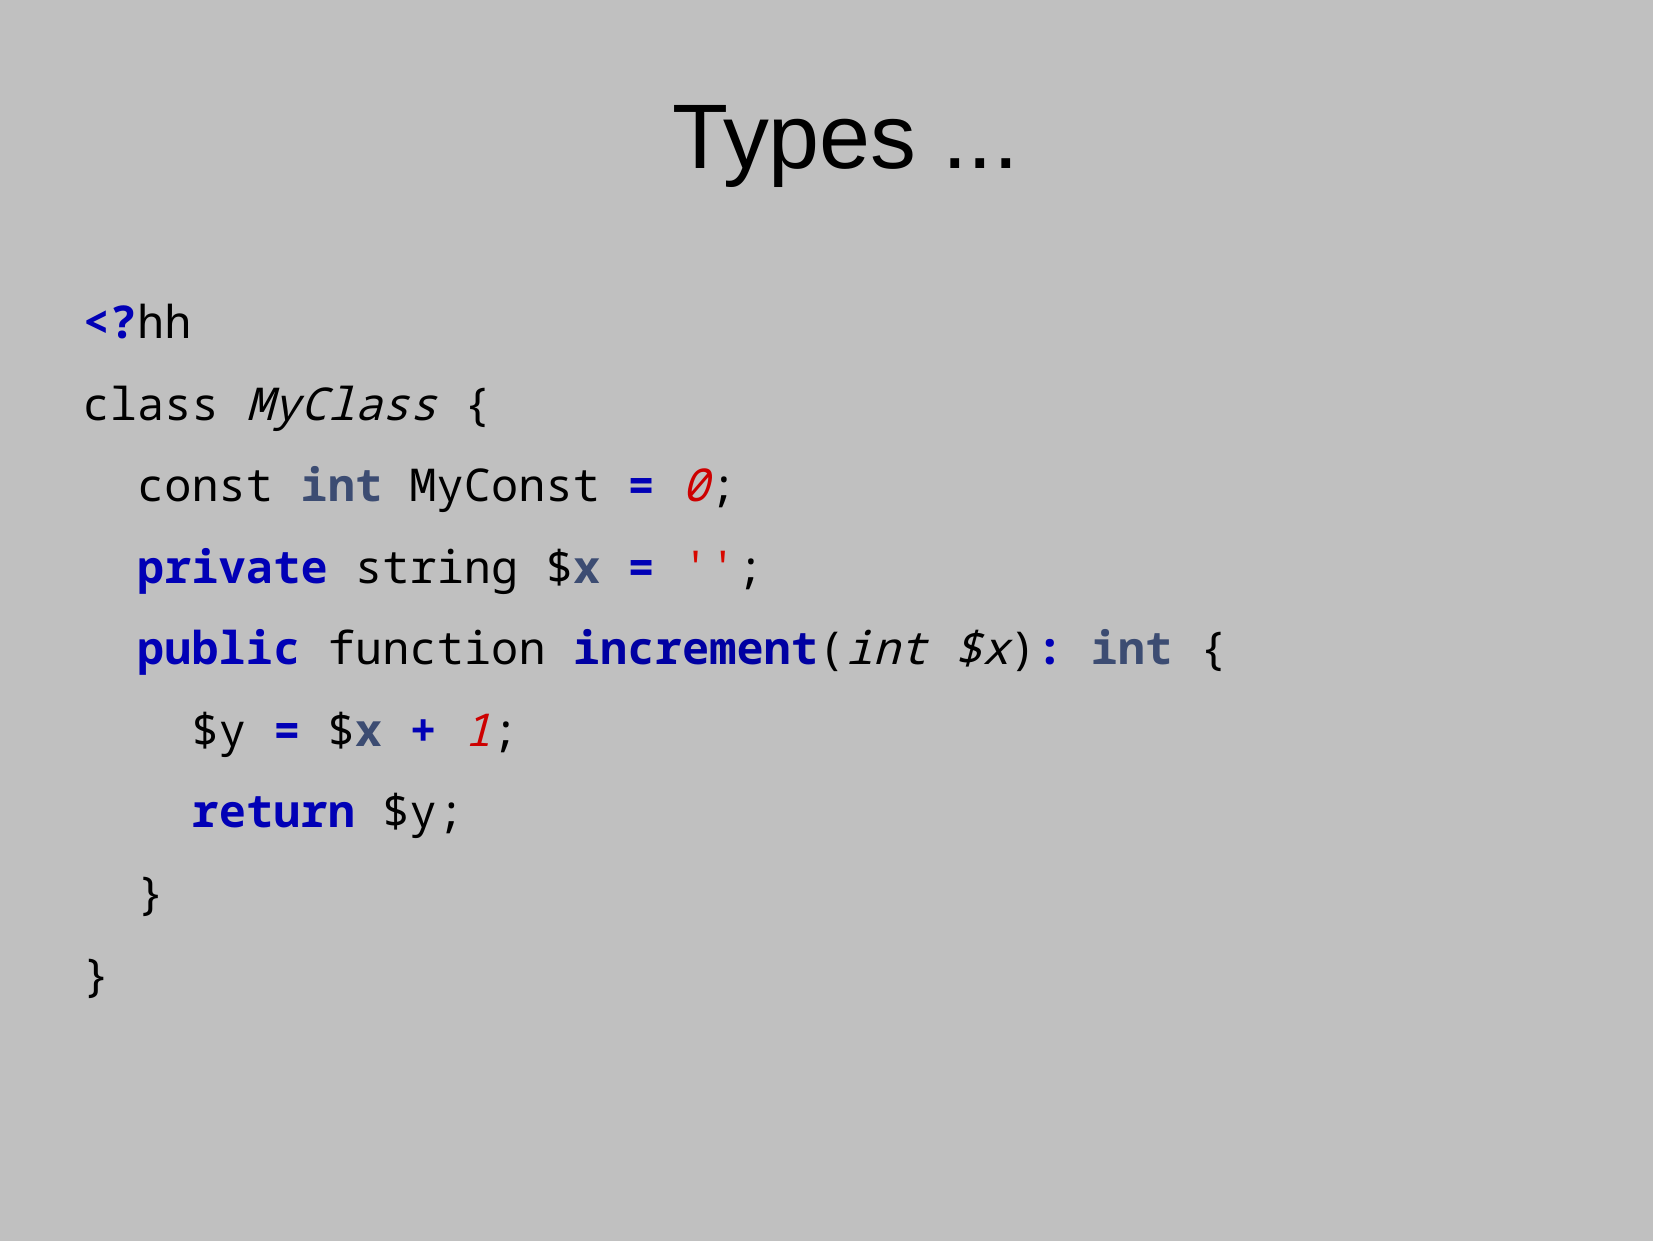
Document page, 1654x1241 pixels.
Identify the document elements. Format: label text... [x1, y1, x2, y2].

title Types ... [101, 32, 1590, 241]
list <?hh class MyClass { const int MyConst = 0; private string $x = ''; public function increment(int $x): int { $y = $x + 1; return $y; } } [82, 290, 1571, 1010]
